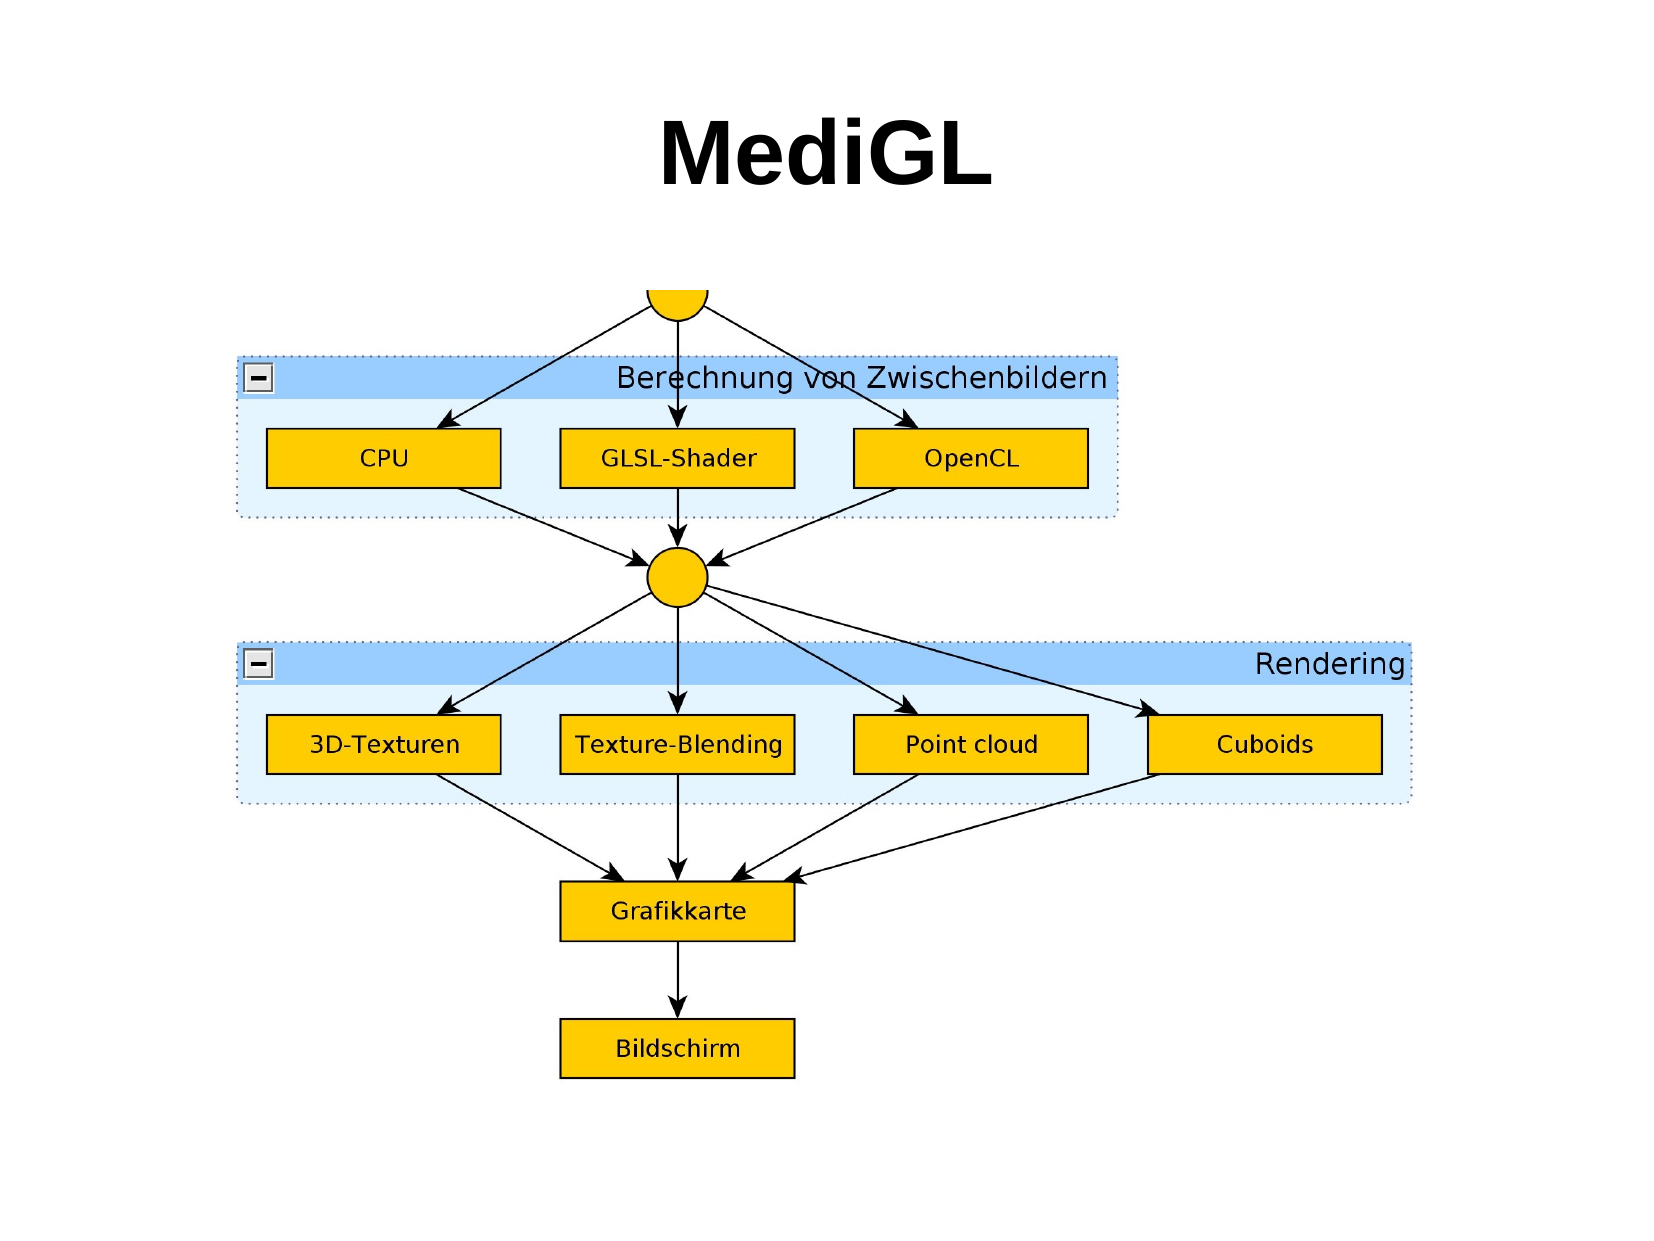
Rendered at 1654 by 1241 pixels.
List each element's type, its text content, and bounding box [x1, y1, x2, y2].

picture [207, 290, 1441, 1109]
title MediGL [82, 49, 1571, 257]
